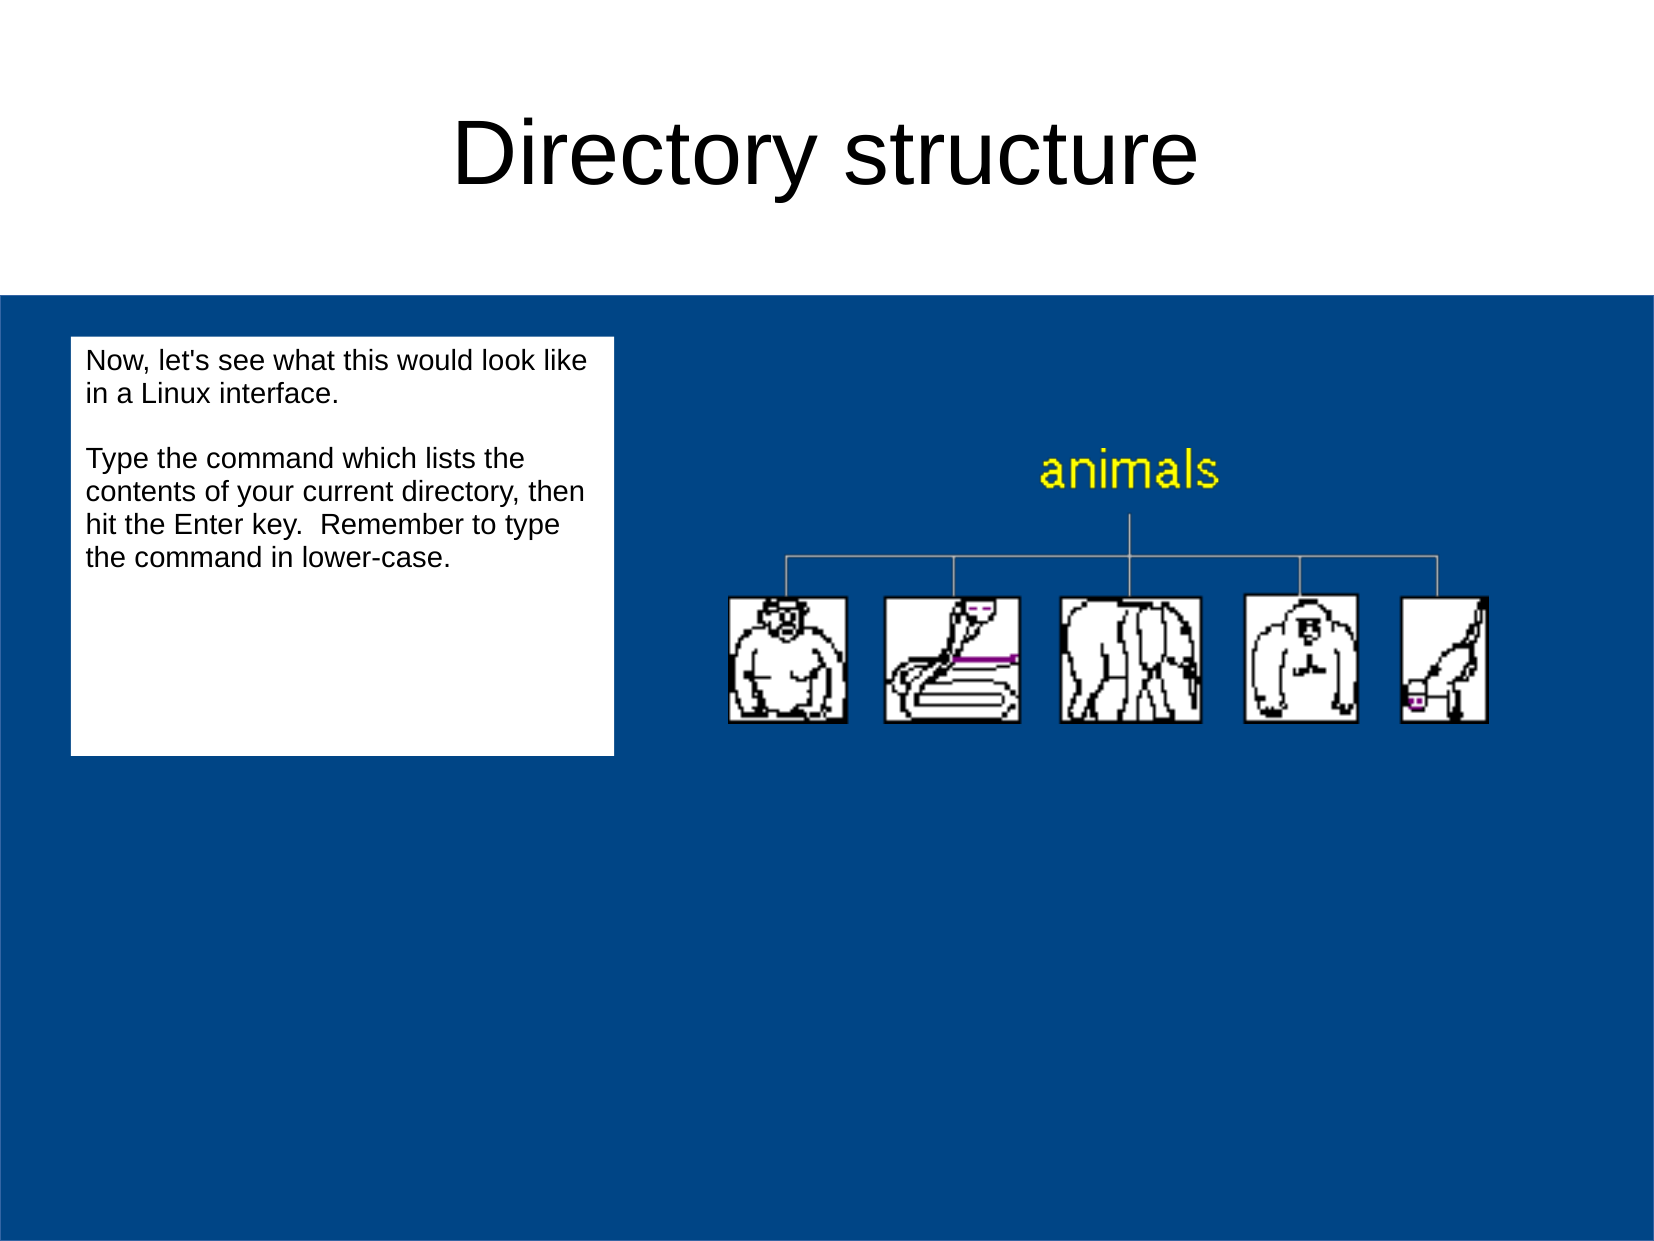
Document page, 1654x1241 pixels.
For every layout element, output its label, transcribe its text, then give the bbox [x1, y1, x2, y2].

text_box Now, let's see what this would look like in a Linux interface. Type the command which lists the contents of your current directory, then hit the Enter key. Remember to type the command in lower-case. [70, 336, 615, 756]
picture [728, 448, 1489, 724]
text_box [0, 295, 1654, 1241]
title Directory structure [82, 49, 1571, 257]
